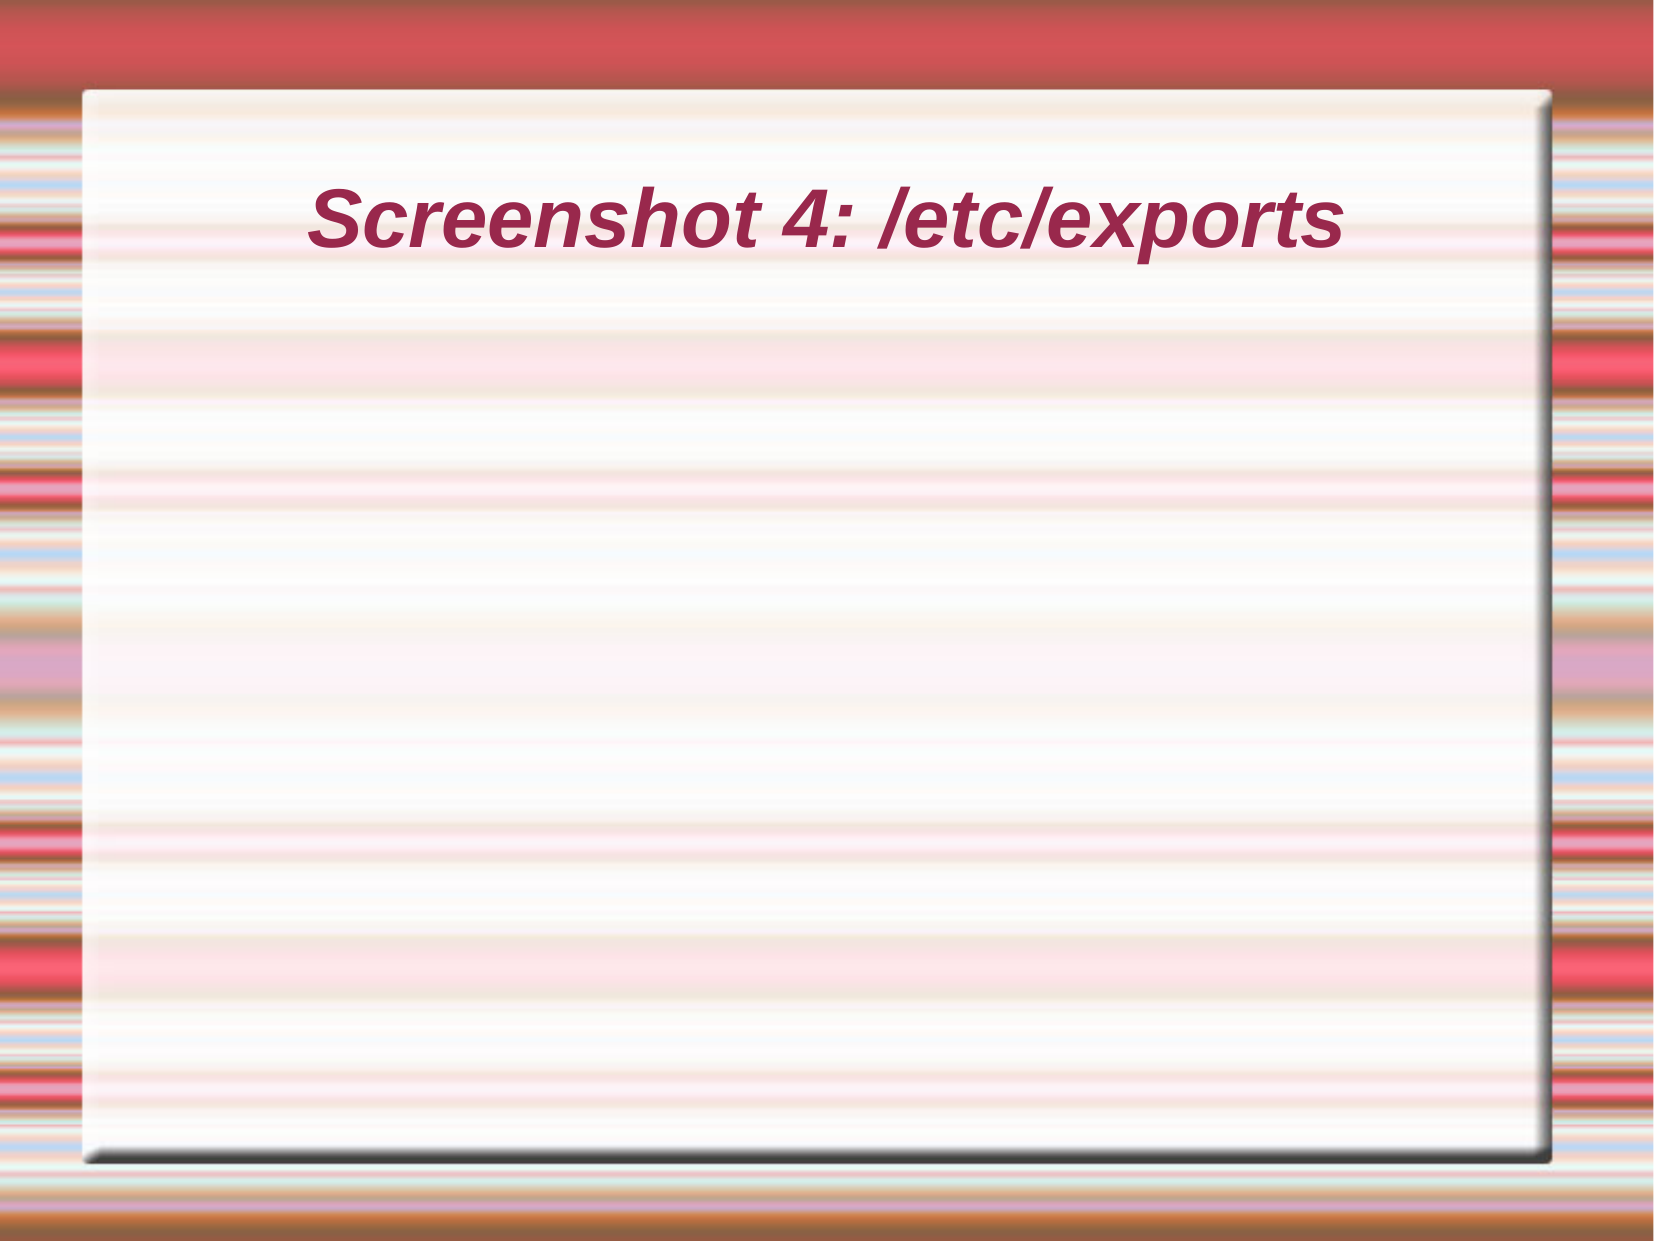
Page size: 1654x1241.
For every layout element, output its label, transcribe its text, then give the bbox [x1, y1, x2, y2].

picture [0, 0, 1654, 1241]
title Screenshot 4: /etc/exports [121, 114, 1534, 322]
